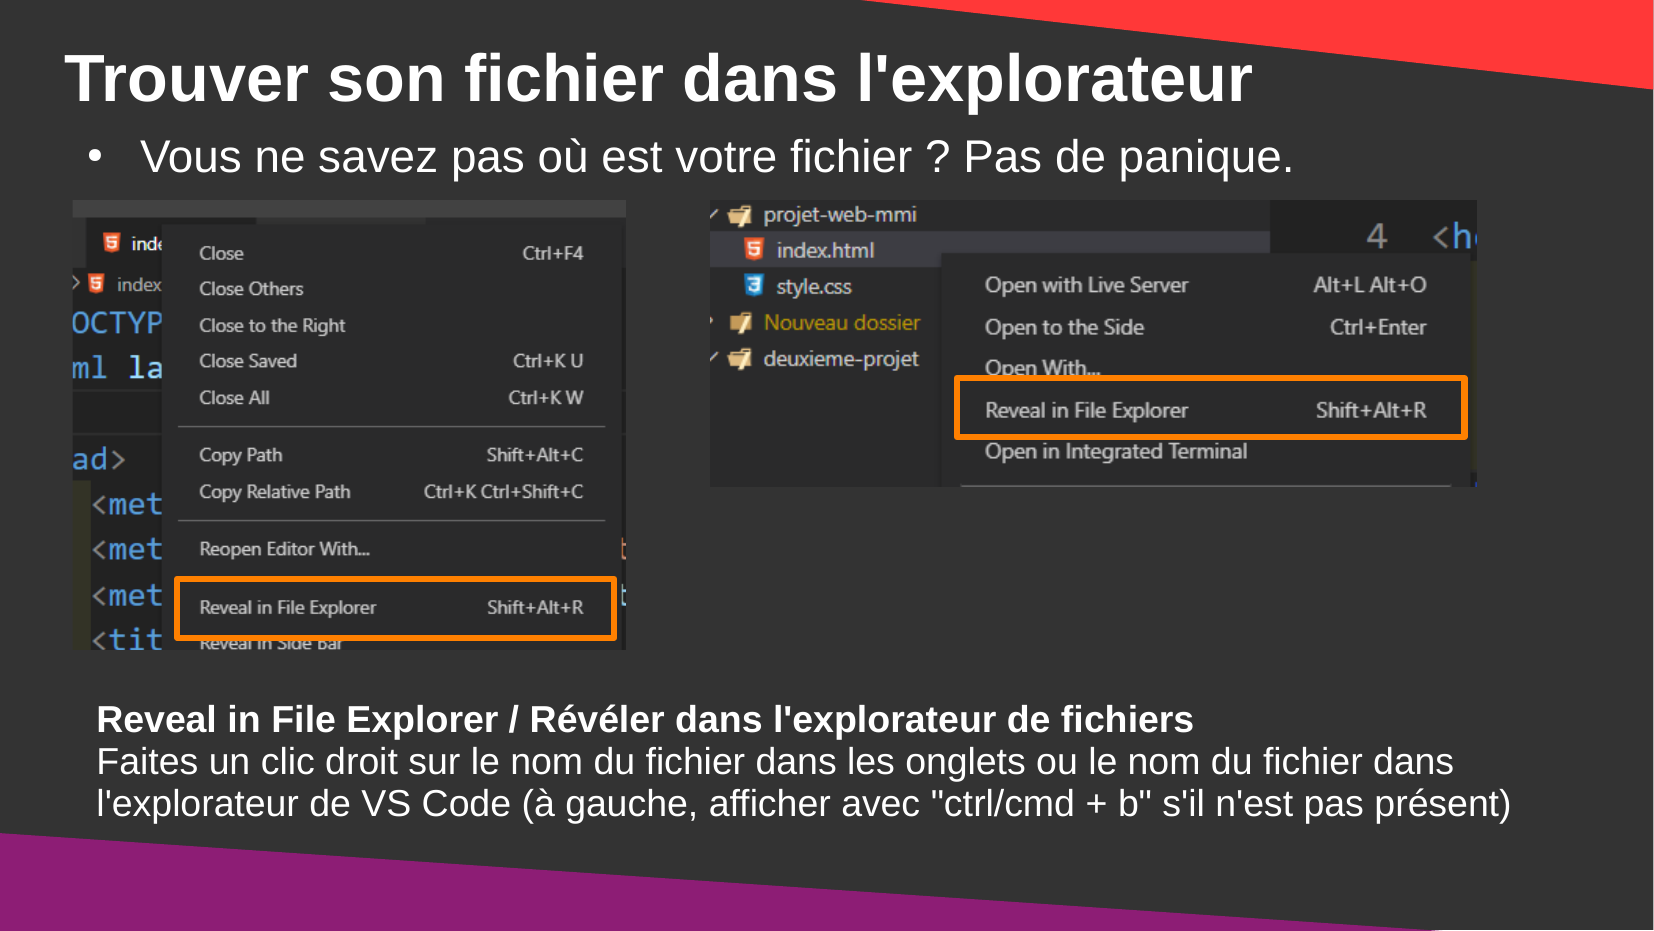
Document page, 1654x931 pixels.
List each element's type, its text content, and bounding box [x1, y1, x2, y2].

title Trouver son fichier dans l'explorateur [64, 40, 1553, 118]
picture [710, 200, 1477, 487]
text_box Reveal in File Explorer / Révéler dans l'explorateur de fichiers Faites un clic droit sur le nom du fichier dans les onglets ou le nom du fichier dans l'explorateur de VS Code (à gauche, afficher avec "ctrl/cmd + b" s'il n'est pas présent) [81, 691, 1560, 875]
text_box [860, 0, 1654, 90]
text_box [0, 833, 1443, 931]
picture [72, 200, 626, 650]
list Vous ne savez pas où est votre fichier ? Pas de panique. [69, 131, 1583, 319]
